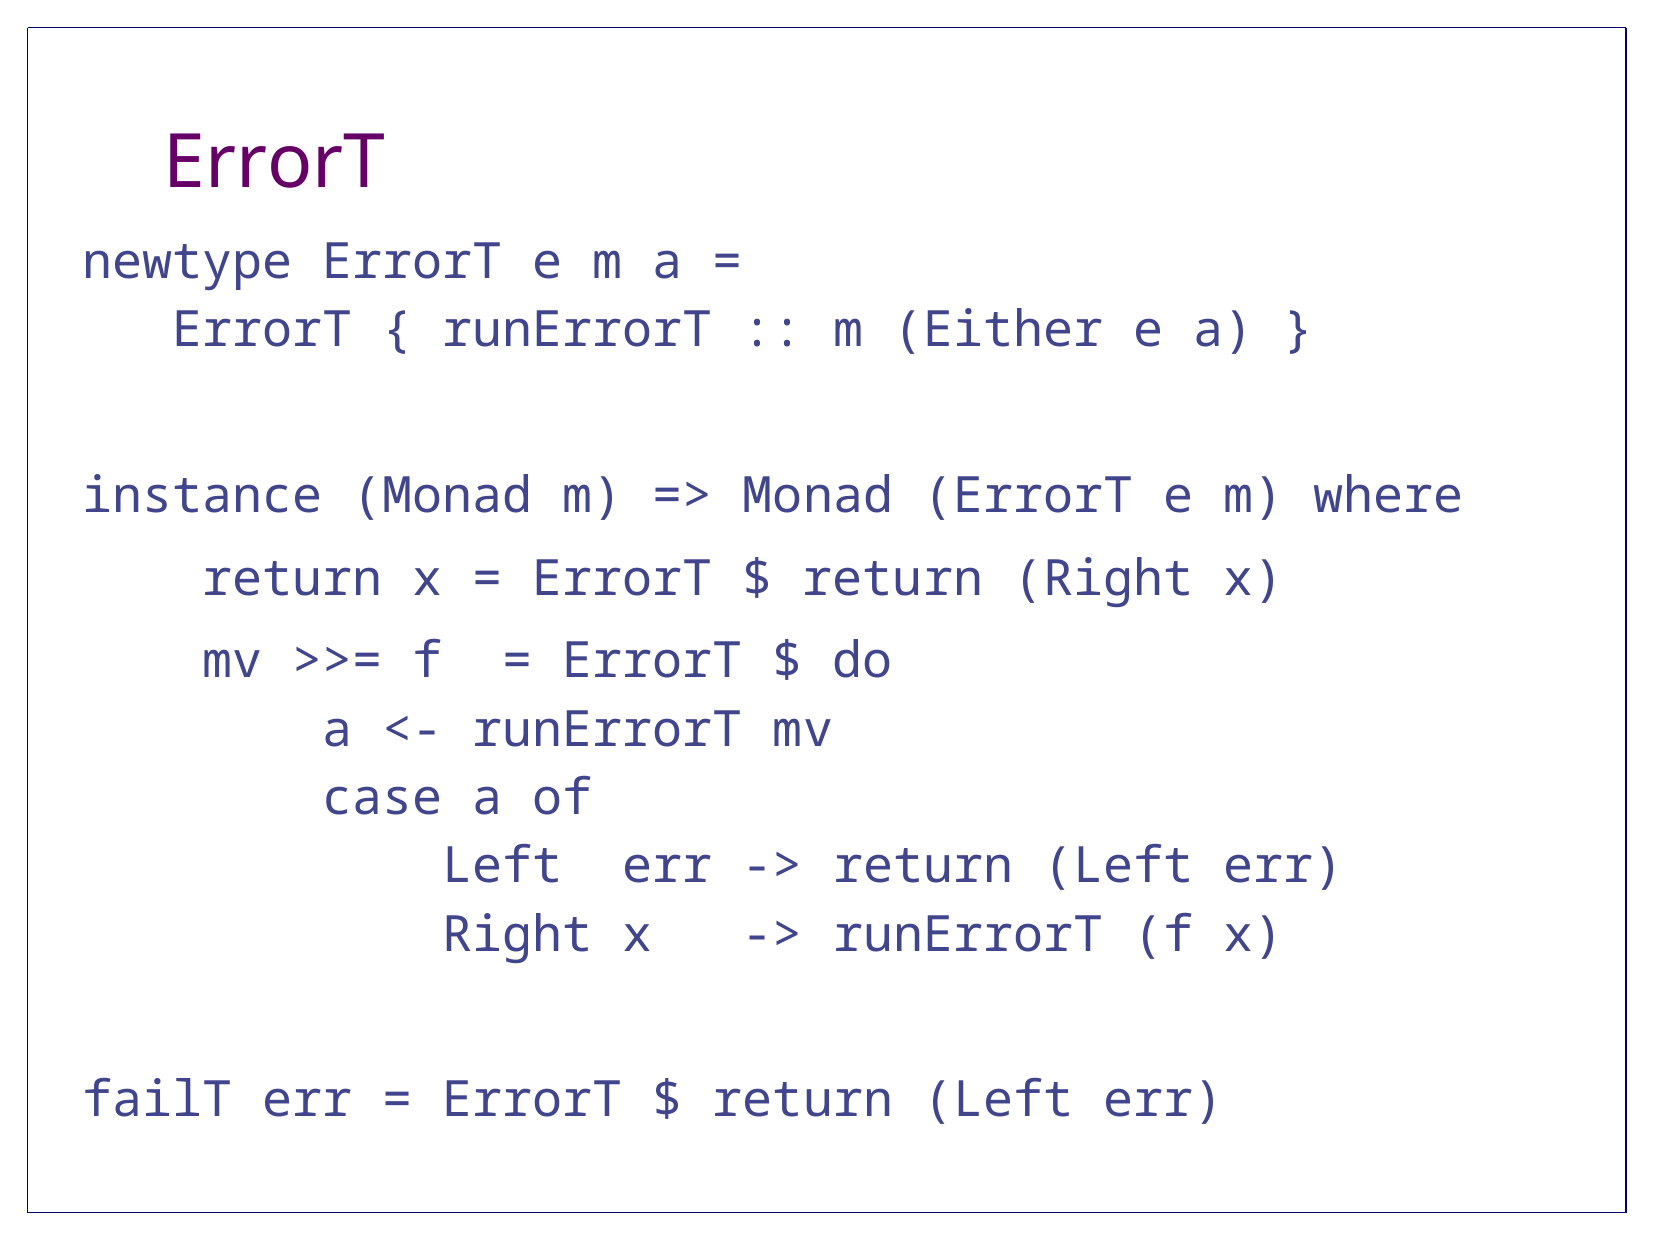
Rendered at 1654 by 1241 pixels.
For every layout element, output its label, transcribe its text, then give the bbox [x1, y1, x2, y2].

title ErrorT [163, 54, 1528, 225]
list newtype ErrorT e m a = ErrorT { runErrorT :: m (Either e a) } instance (Monad m) => Monad (ErrorT e m) where return x = ErrorT $ return (Right x) mv >>= f = ErrorT $ do a <- runErrorT mv case a of Left err -> return (Left err) Right x -> runErrorT (f x) failT err = ErrorT $ return (Left err) [82, 225, 1571, 1201]
